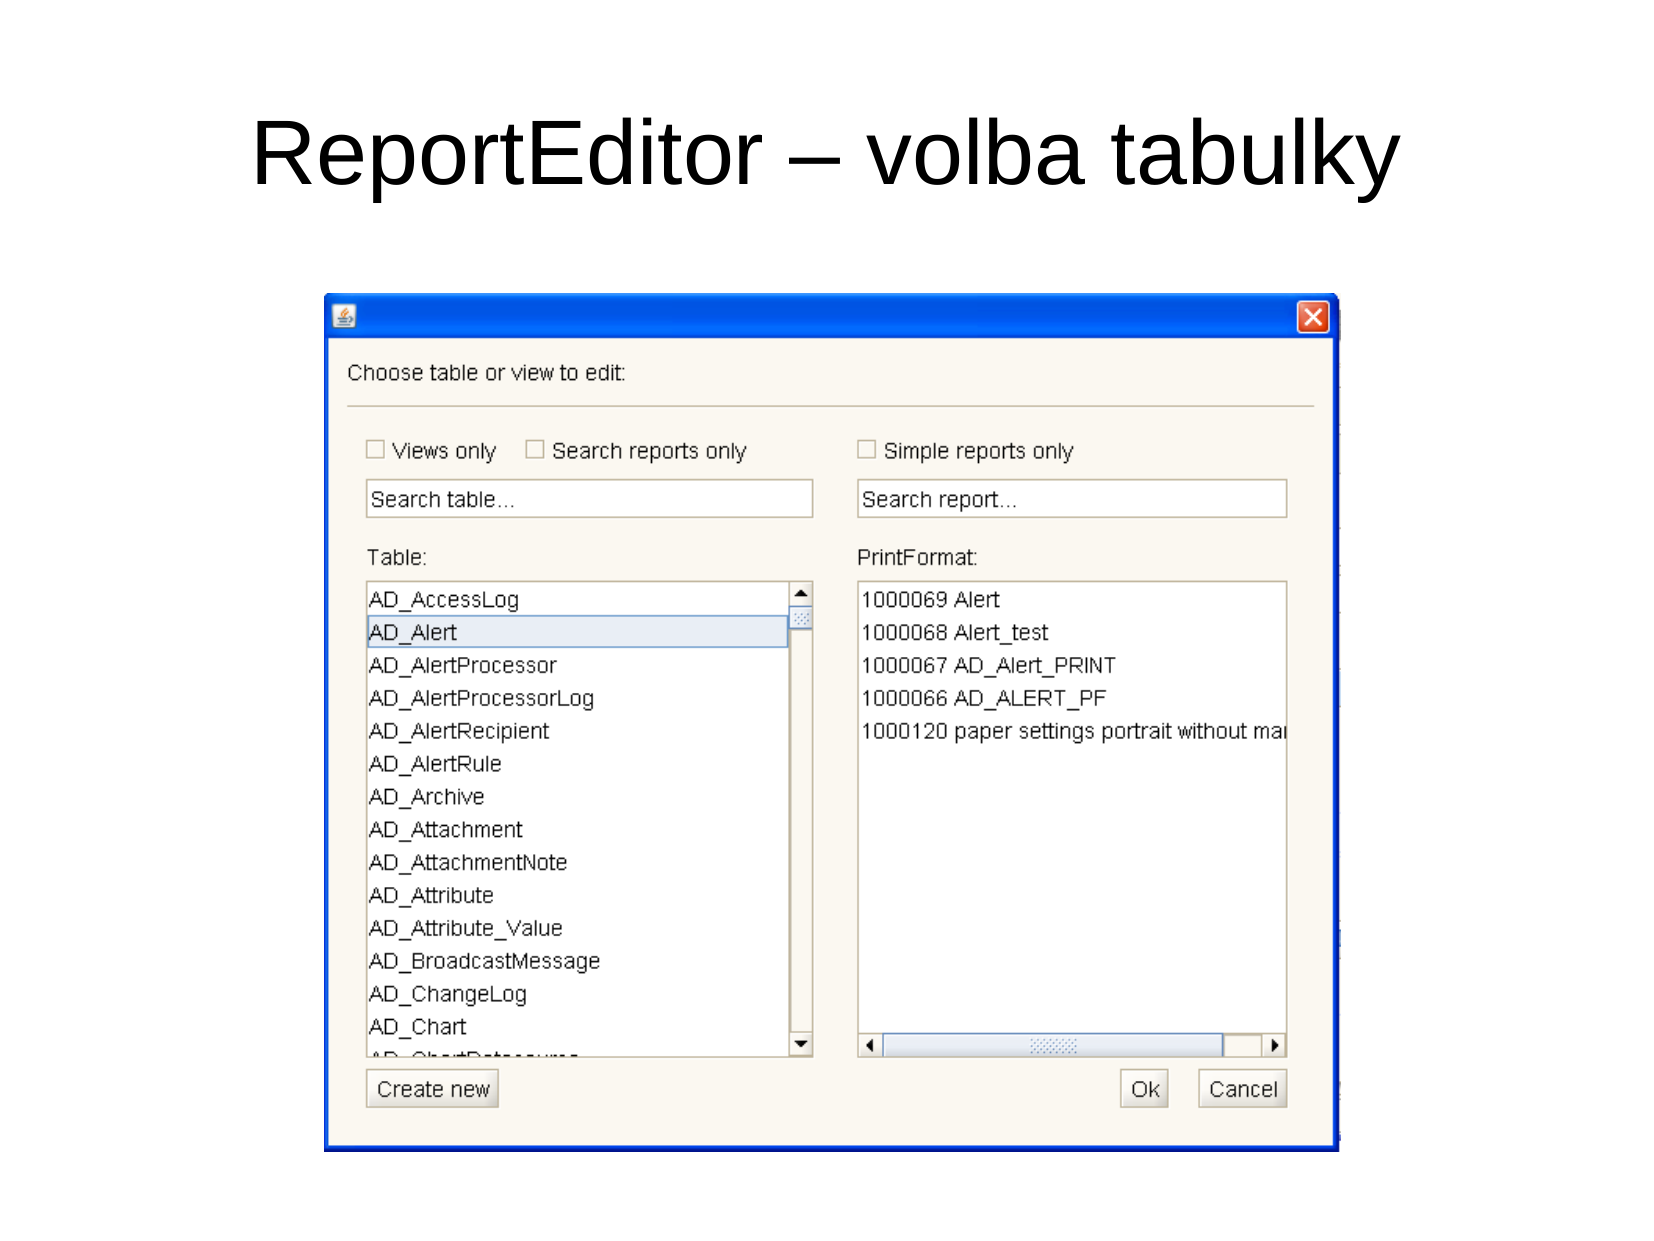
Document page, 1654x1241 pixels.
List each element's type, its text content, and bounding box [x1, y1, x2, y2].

picture [324, 293, 1341, 1152]
title ReportEditor – volba tabulky [82, 49, 1571, 257]
